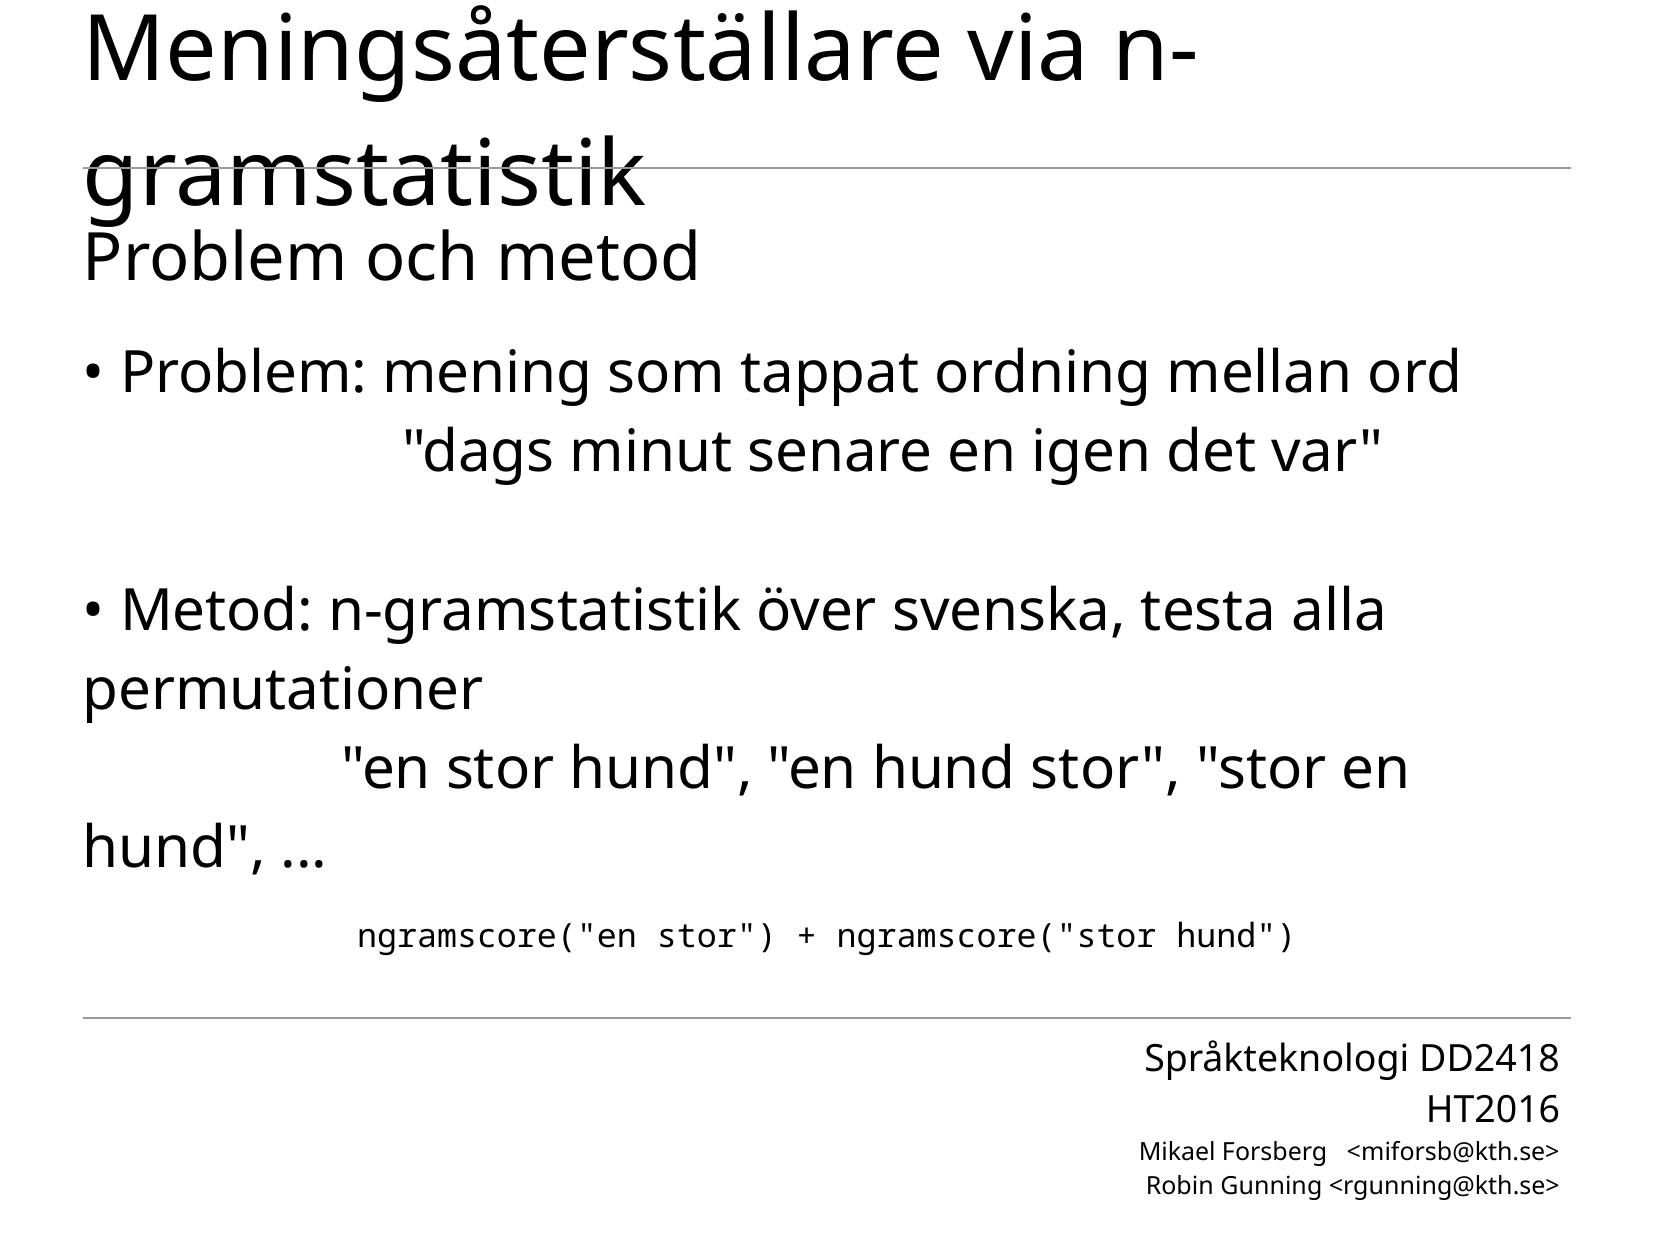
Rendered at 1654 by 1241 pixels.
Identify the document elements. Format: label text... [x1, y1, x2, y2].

text_box Språkteknologi DD2418 HT2016 Mikael Forsberg <miforsb@kth.se> Robin Gunning <rgunning@kth.se> [1020, 1024, 1576, 1156]
subtitle • Problem: mening som tappat ordning mellan ord "dags minut senare en igen det var" • Metod: n-gramstatistik över svenska, testa alla permutationer "en stor hund", "en hund stor", "stor en hund", ... ngramscore("en stor") + ngramscore("stor hund") [82, 330, 1571, 1010]
title Meningsåterställare via n-gramstatistik [82, 46, 1571, 167]
title Problem och metod [82, 194, 1571, 316]
